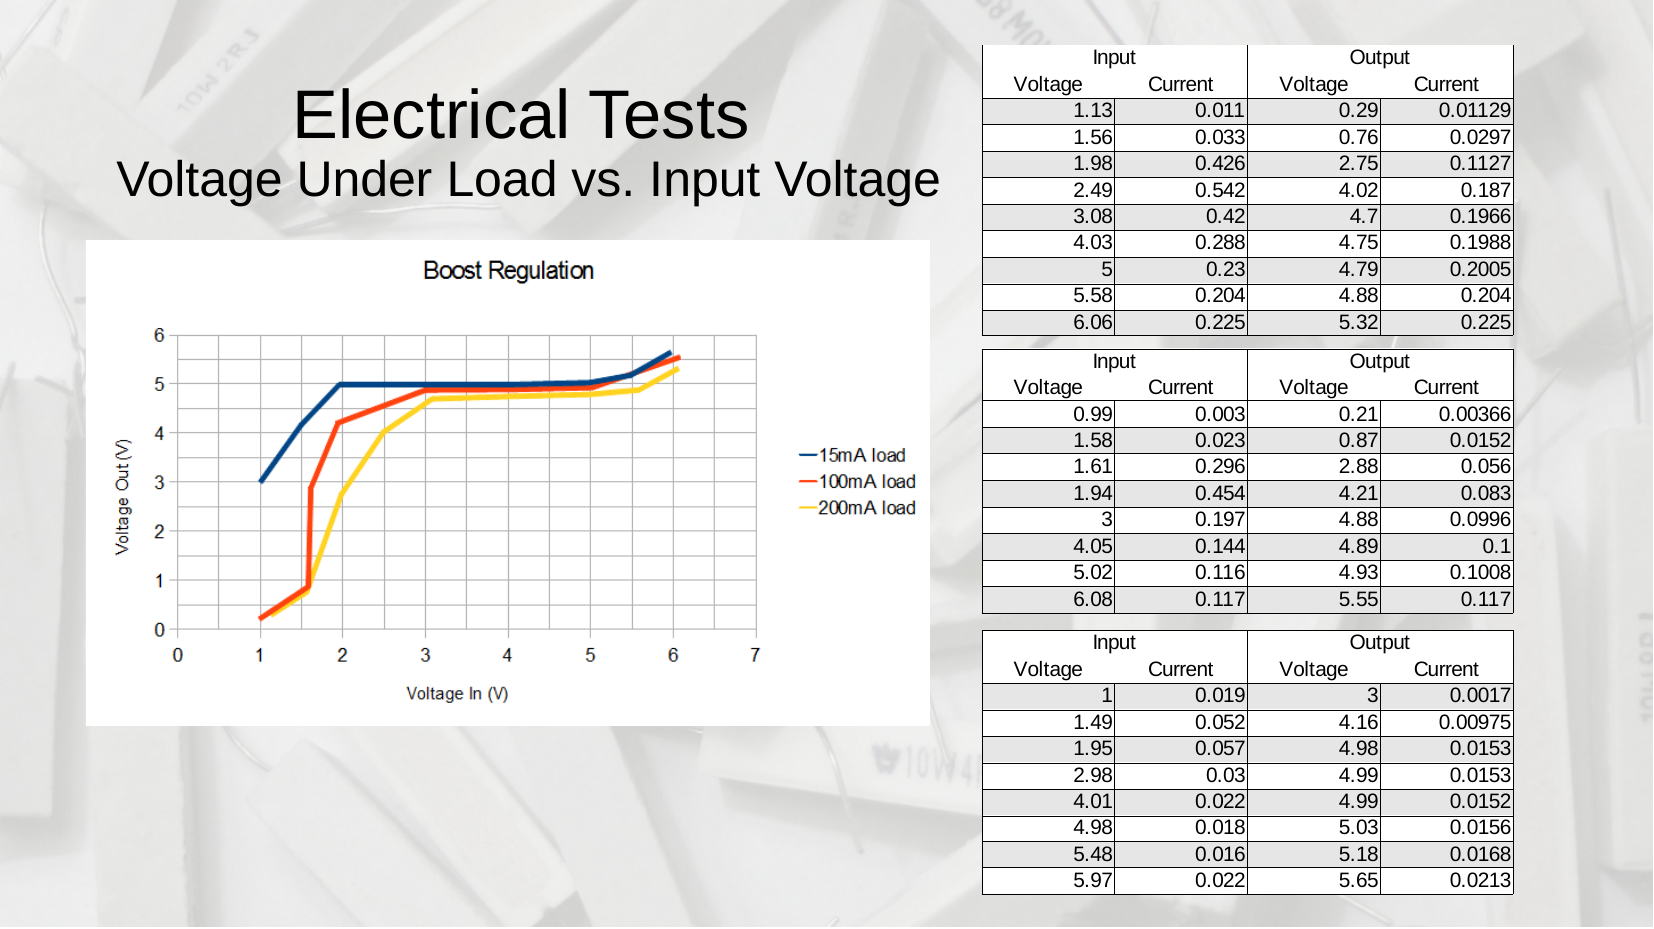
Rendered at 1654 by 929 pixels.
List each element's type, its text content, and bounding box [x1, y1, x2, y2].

chart [981, 45, 1516, 339]
subtitle Voltage Under Load vs. Input Voltage [37, 118, 1021, 241]
chart [981, 630, 1516, 897]
picture [0, 0, 1653, 927]
title Electrical Tests [82, 36, 961, 118]
chart [981, 348, 1516, 616]
